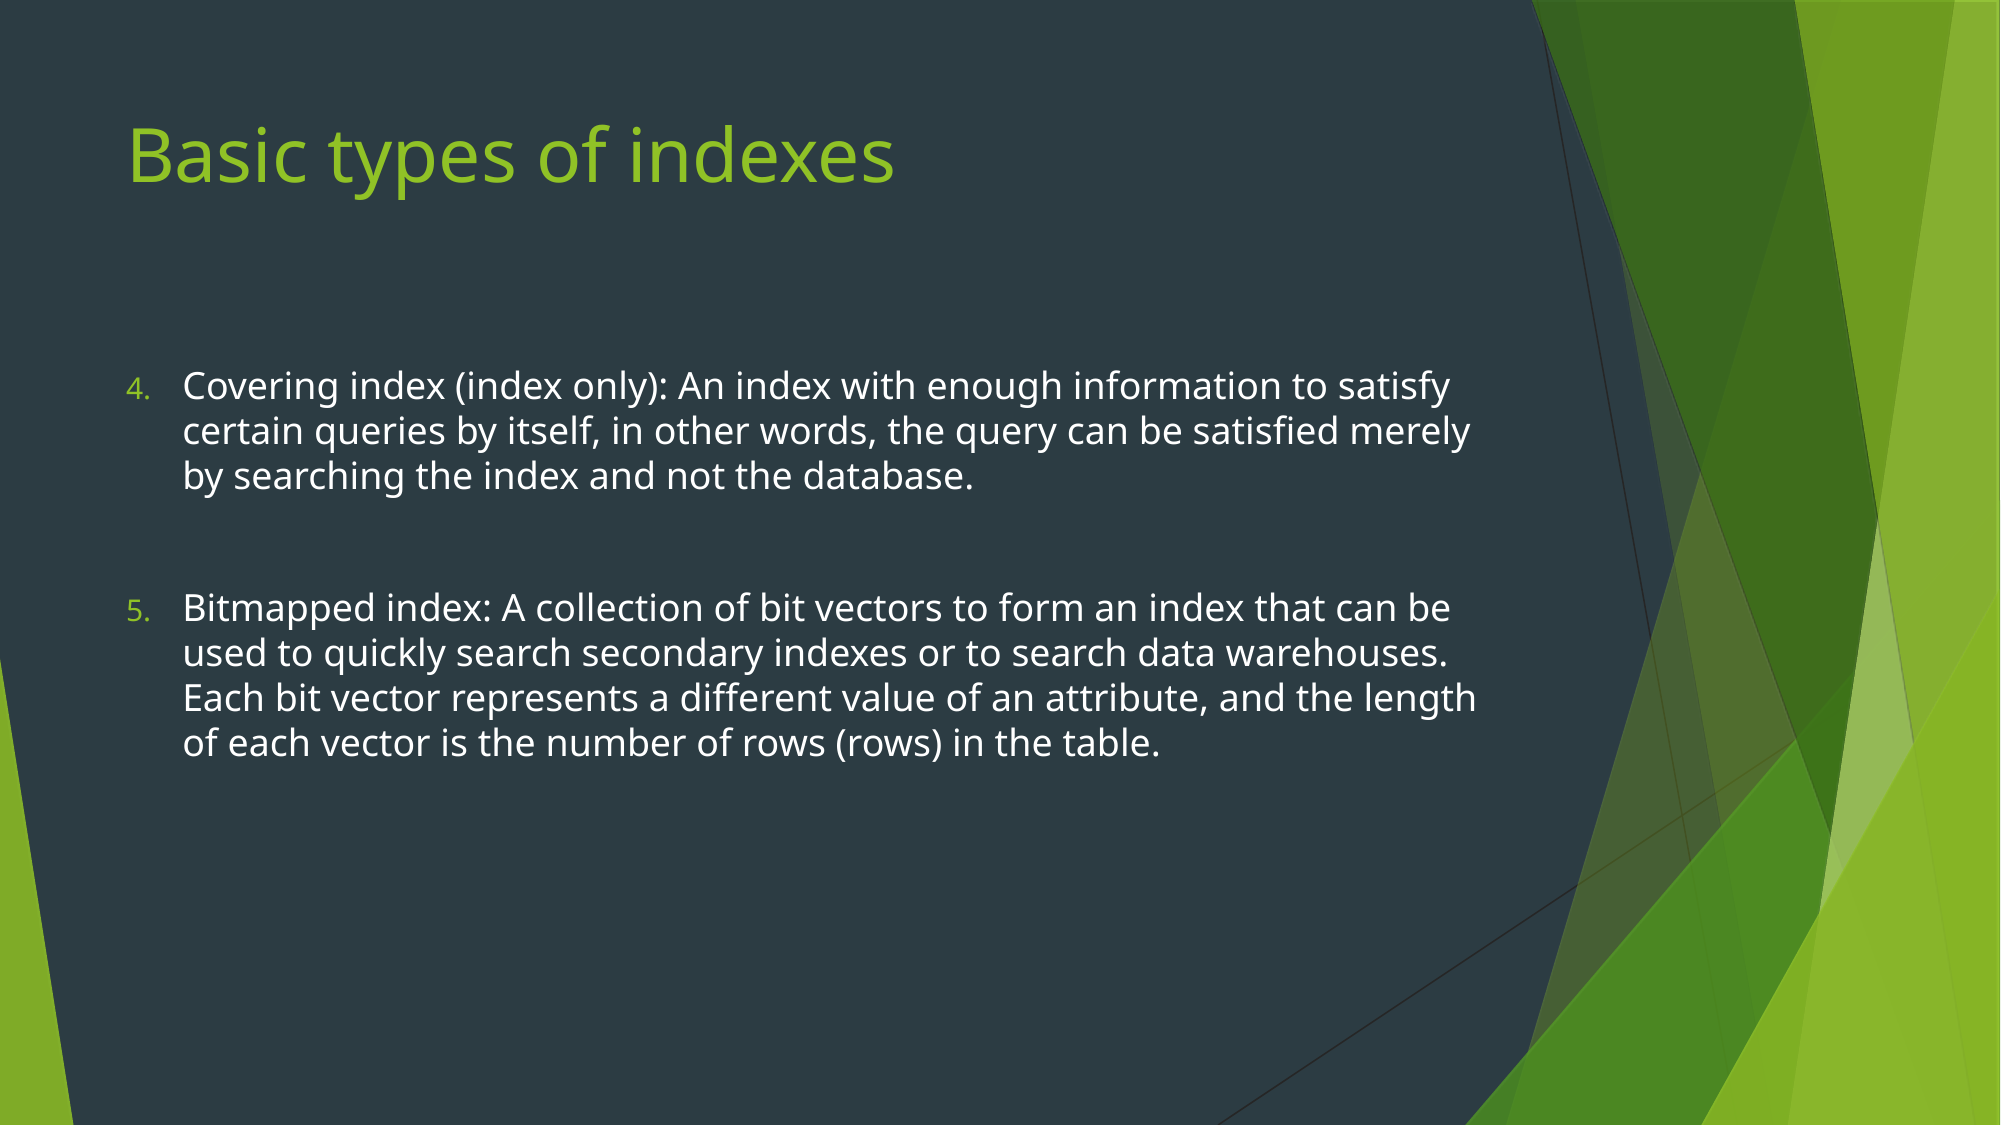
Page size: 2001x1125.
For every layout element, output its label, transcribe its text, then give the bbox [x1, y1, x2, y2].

list Covering index (index only): An index with enough information to satisfy certain queries by itself, in other words, the query can be satisfied merely by searching the index and not the database. Bitmapped index: A collection of bit vectors to form an index that can be used to quickly search secondary indexes or to search data warehouses. Each bit vector represents a different value of an attribute, and the length of each vector is the number of rows (rows) in the table. [111, 354, 1522, 992]
title Basic types of indexes [111, 99, 1522, 317]
